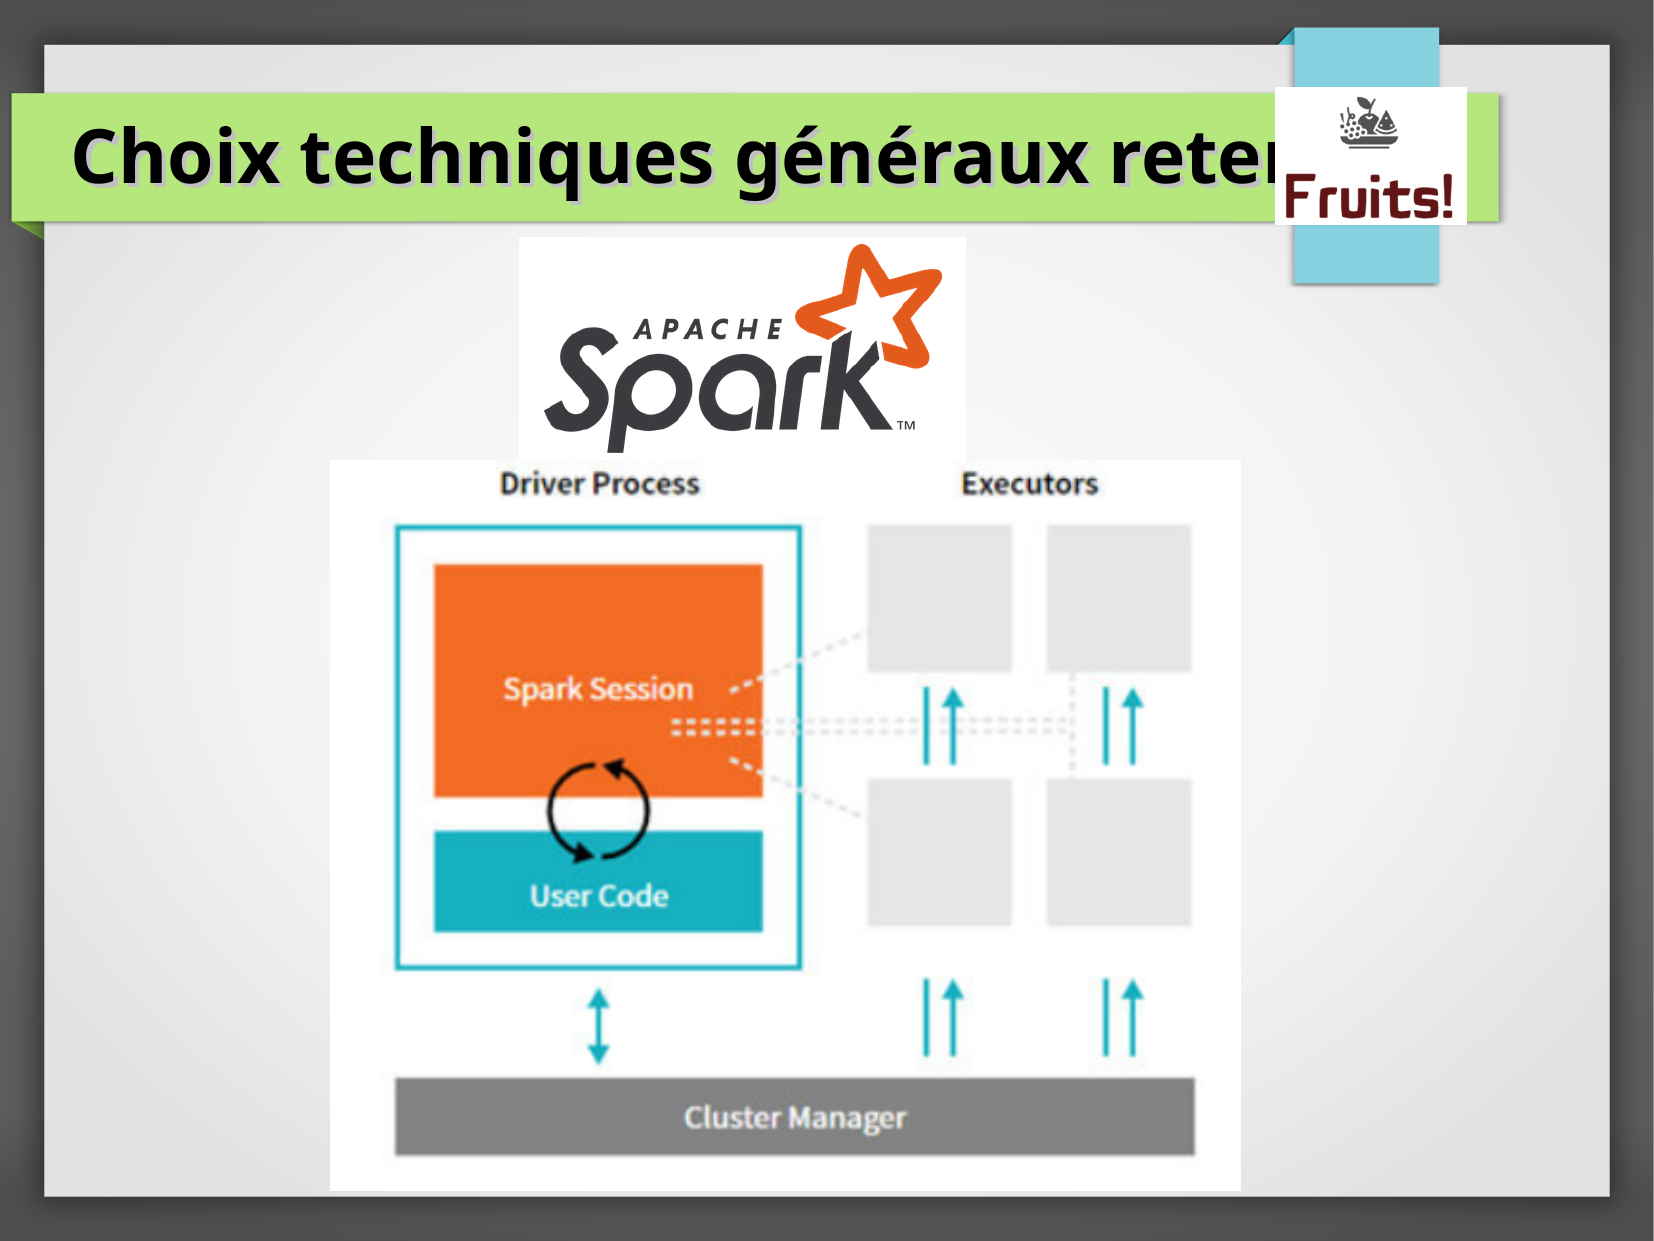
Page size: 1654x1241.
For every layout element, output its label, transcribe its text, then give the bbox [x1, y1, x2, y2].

title Choix techniques généraux retenus [70, 70, 1406, 238]
picture [0, 0, 1654, 1241]
